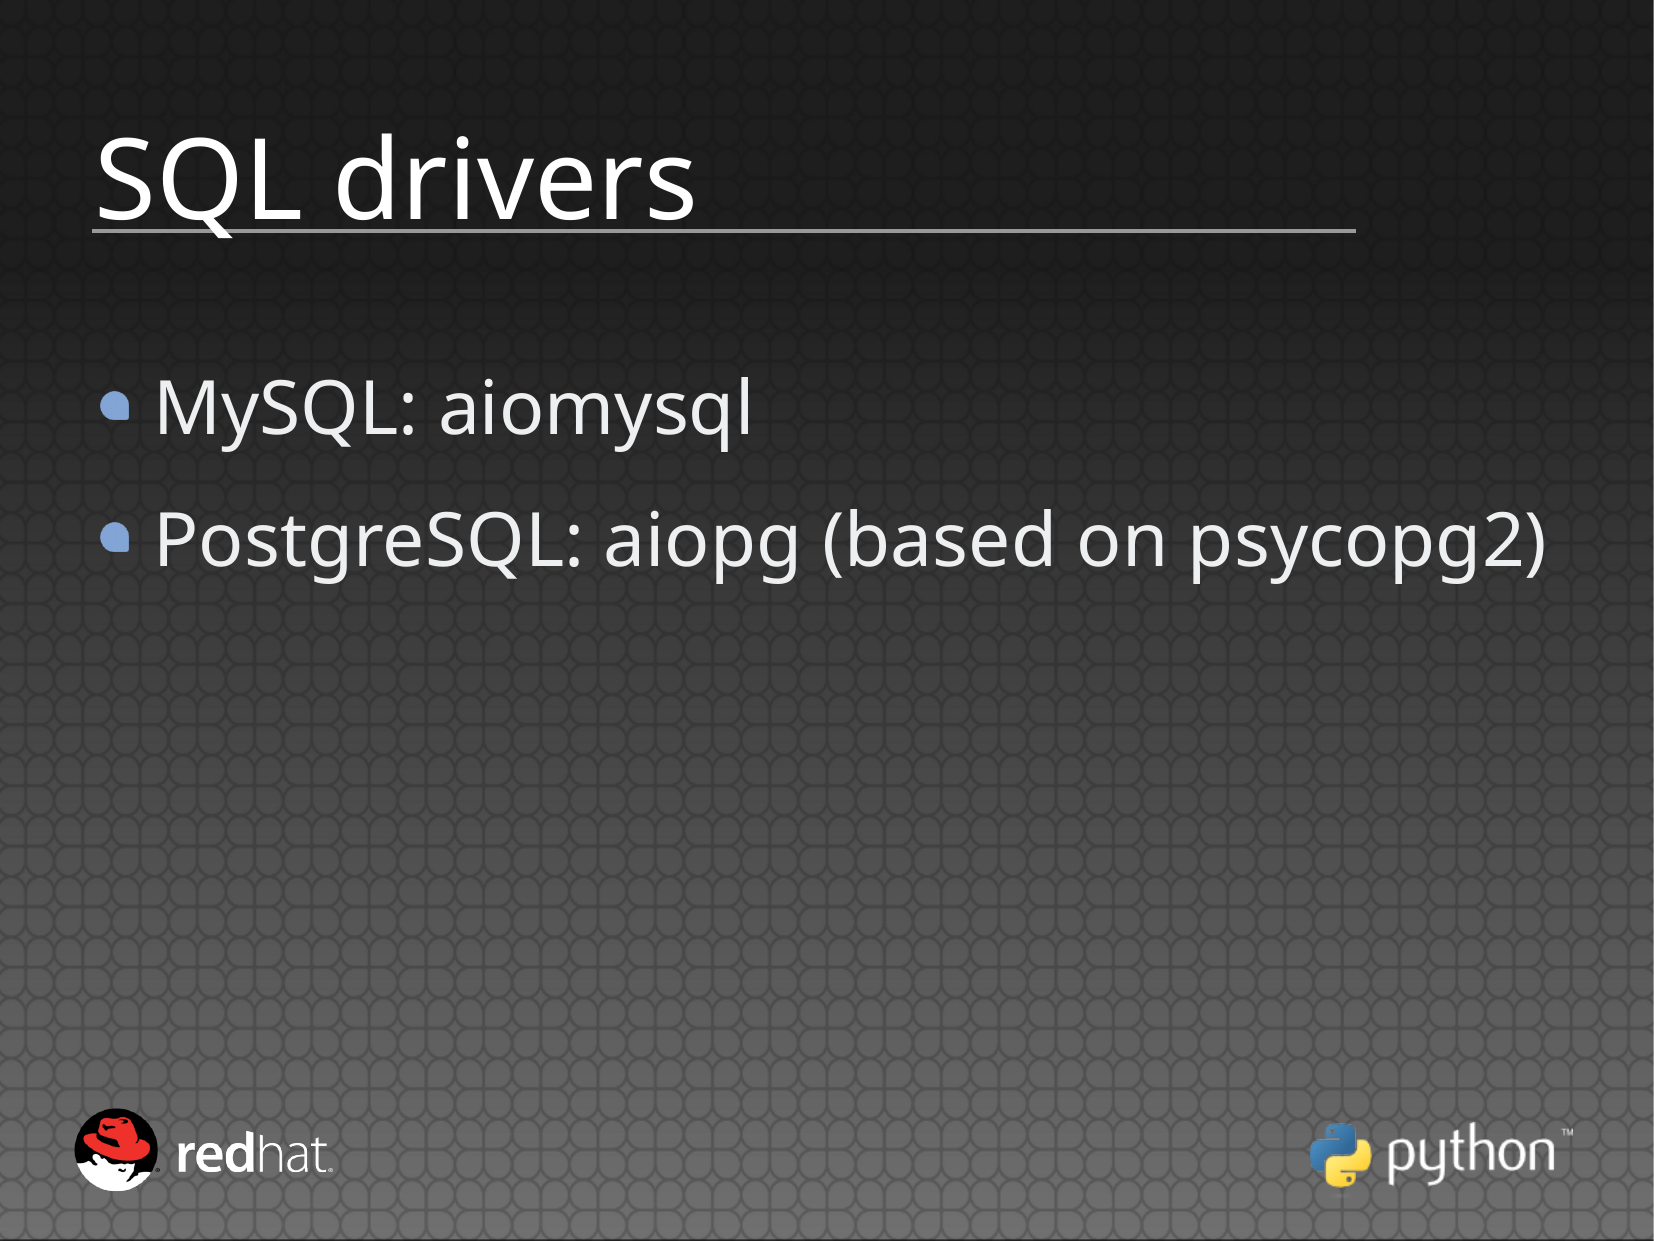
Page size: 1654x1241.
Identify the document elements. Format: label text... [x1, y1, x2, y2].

title SQL drivers [94, 100, 1426, 251]
list MySQL: aiomysql PostgreSQL: aiopg (based on psycopg2) [82, 354, 1571, 1094]
picture [0, 0, 1654, 1241]
